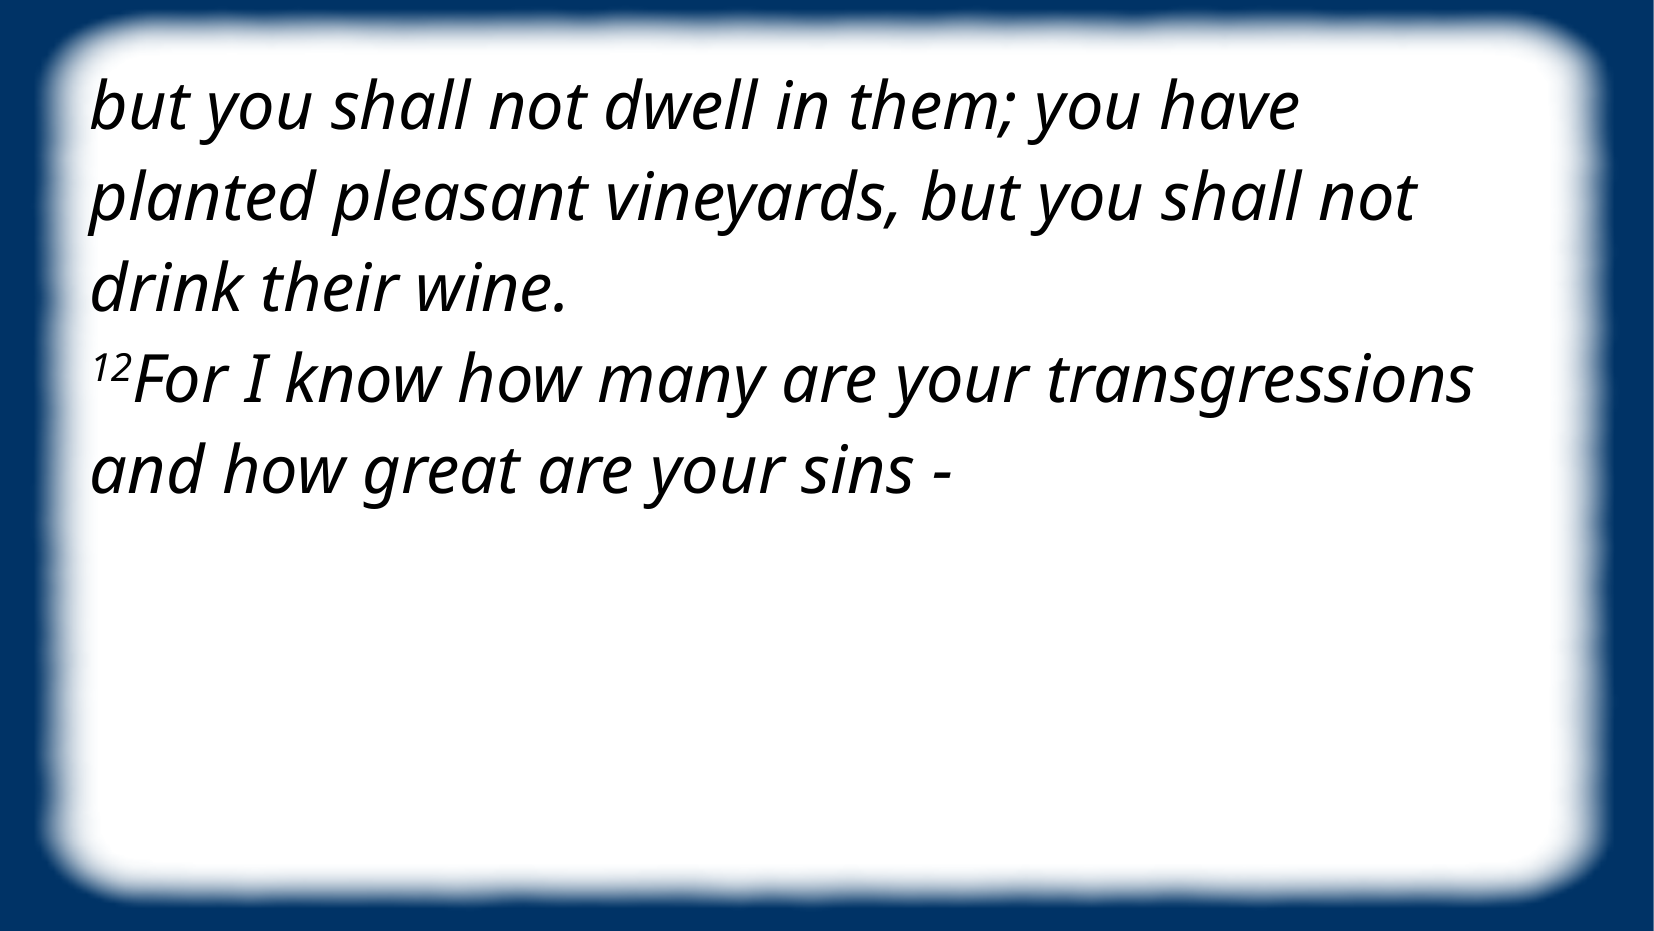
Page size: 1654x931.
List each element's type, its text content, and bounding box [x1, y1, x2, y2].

text_box but you shall not dwell in them; you have planted pleasant vineyards, but you shall not drink their wine. 12For I know how many are your transgressions and how great are your sins - [75, 51, 1561, 511]
picture [0, 0, 1654, 931]
